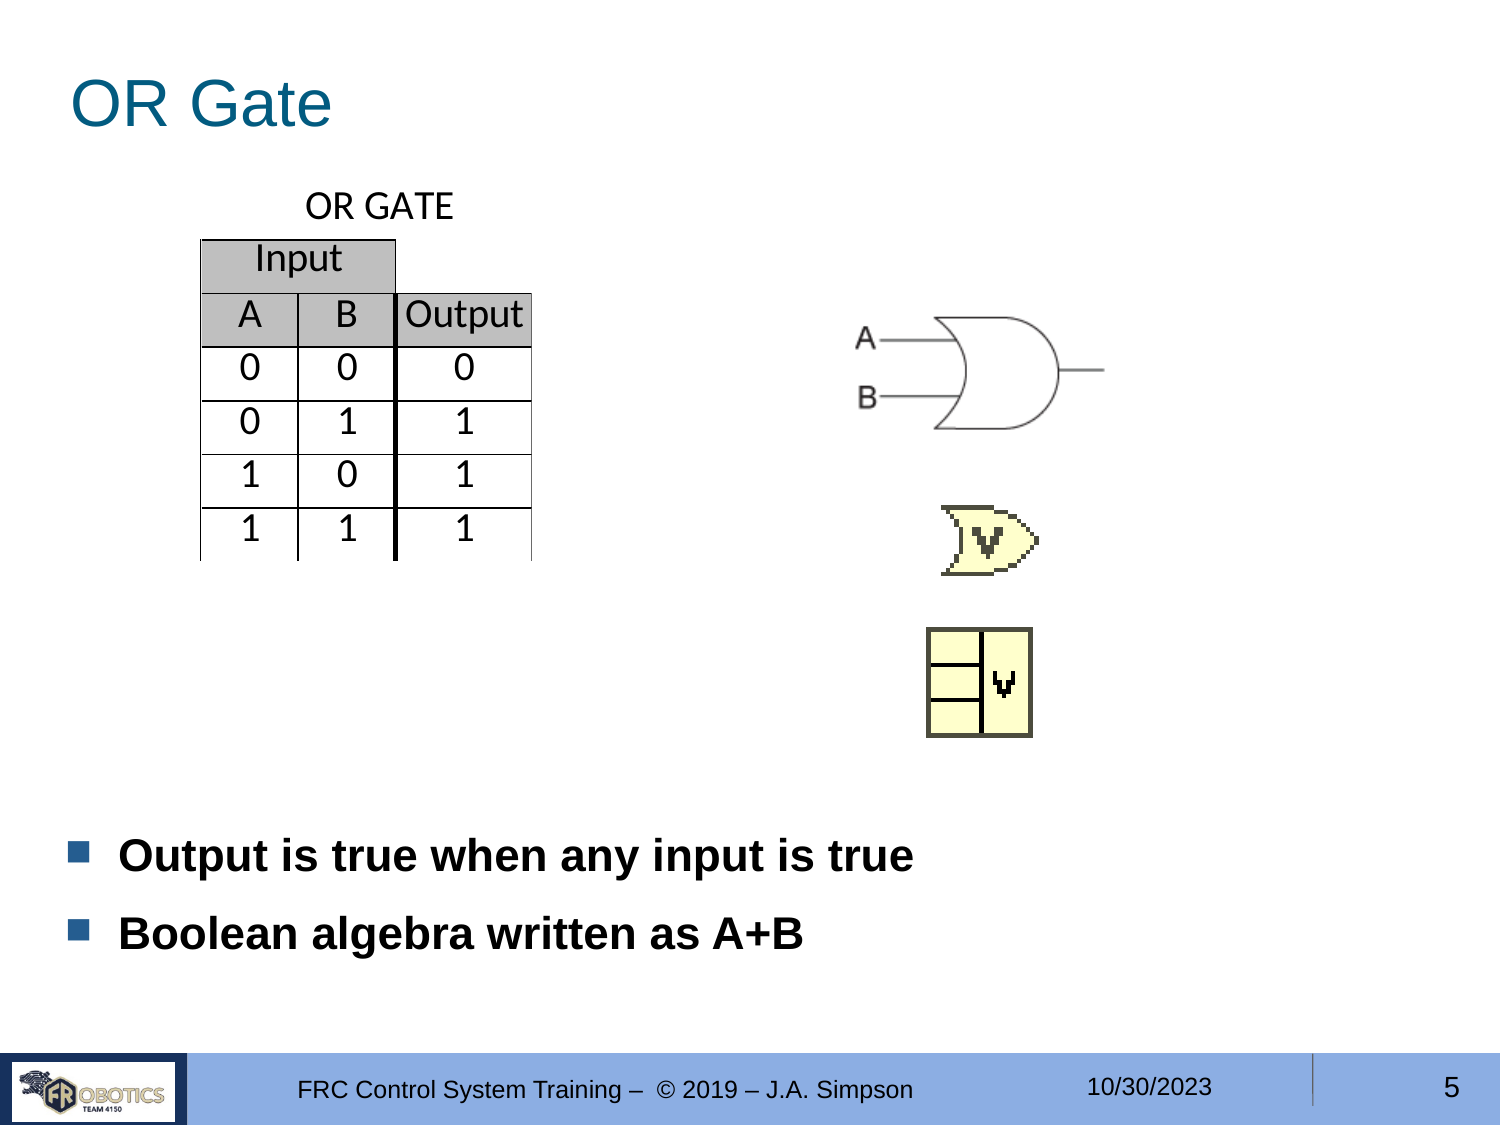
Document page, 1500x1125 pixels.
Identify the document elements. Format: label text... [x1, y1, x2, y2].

slide_number 10/30/2023 [1012, 1071, 1288, 1100]
title OR Gate [55, 52, 1443, 148]
footer FRC Control System Training – © 2019 – J.A. Simpson [225, 1074, 988, 1103]
picture [200, 185, 533, 563]
slide_number <number> [1337, 1072, 1475, 1100]
picture [900, 479, 1066, 766]
list Output is true when any input is true Boolean algebra written as A+B [55, 818, 1340, 1014]
picture [12, 1062, 175, 1122]
picture [826, 278, 1108, 469]
